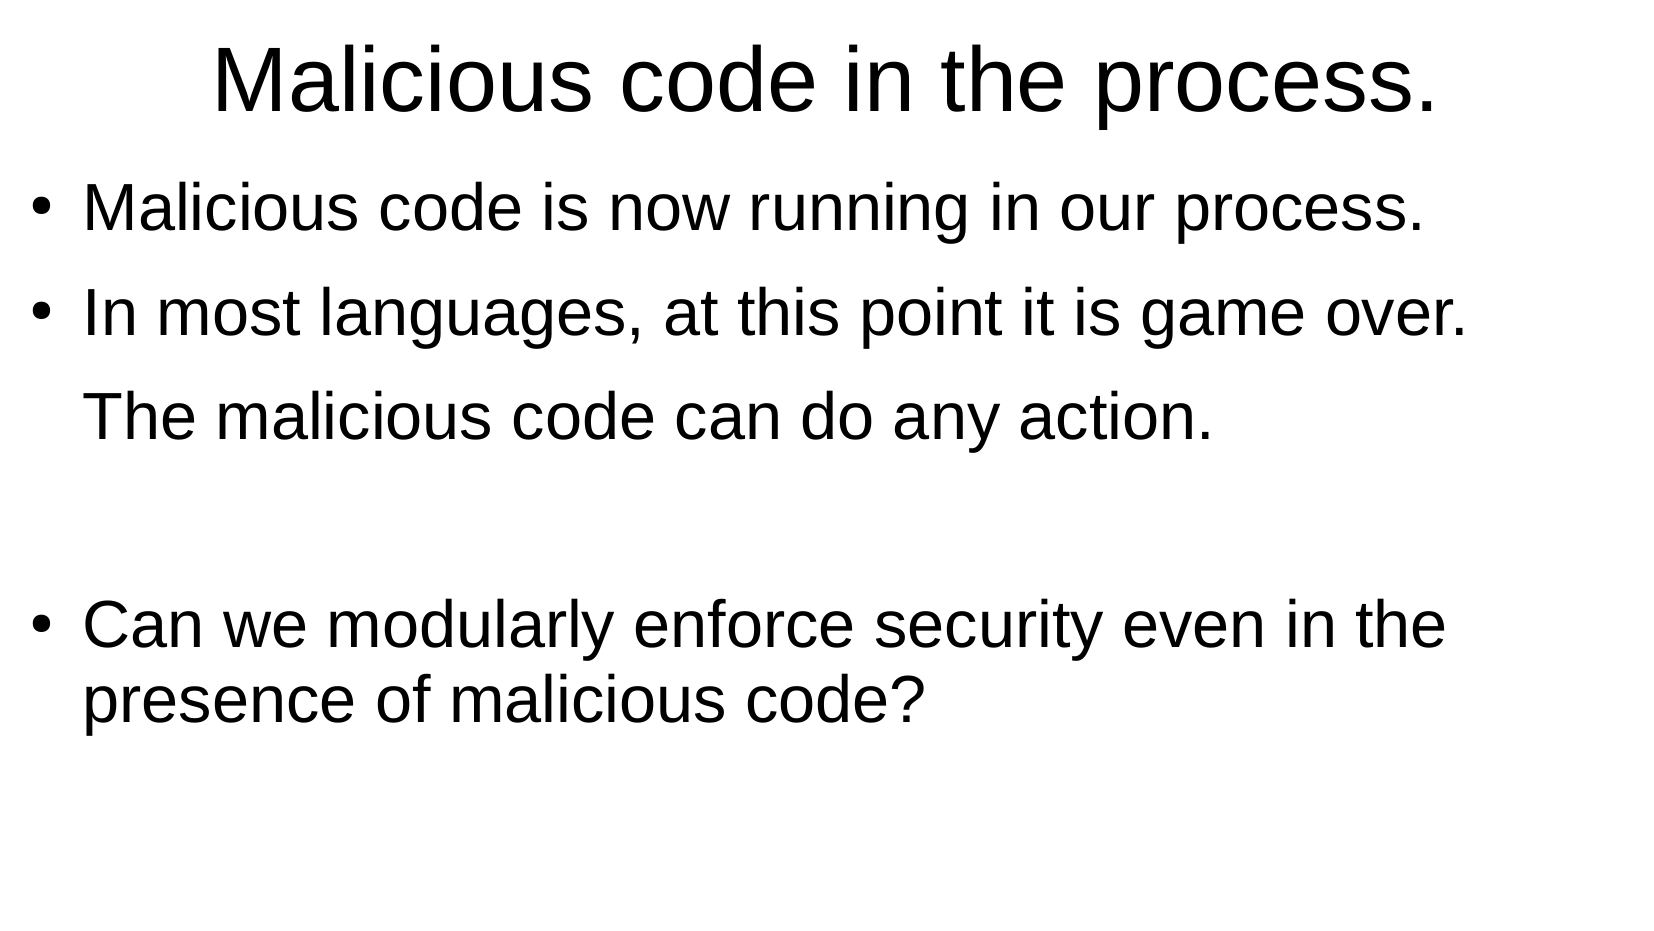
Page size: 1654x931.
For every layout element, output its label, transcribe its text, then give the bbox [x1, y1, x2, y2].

list Malicious code is now running in our process. In most languages, at this point it is game over. The malicious code can do any action. Can we modularly enforce security even in the presence of malicious code? [11, 170, 1583, 883]
title Malicious code in the process. [82, 1, 1571, 157]
